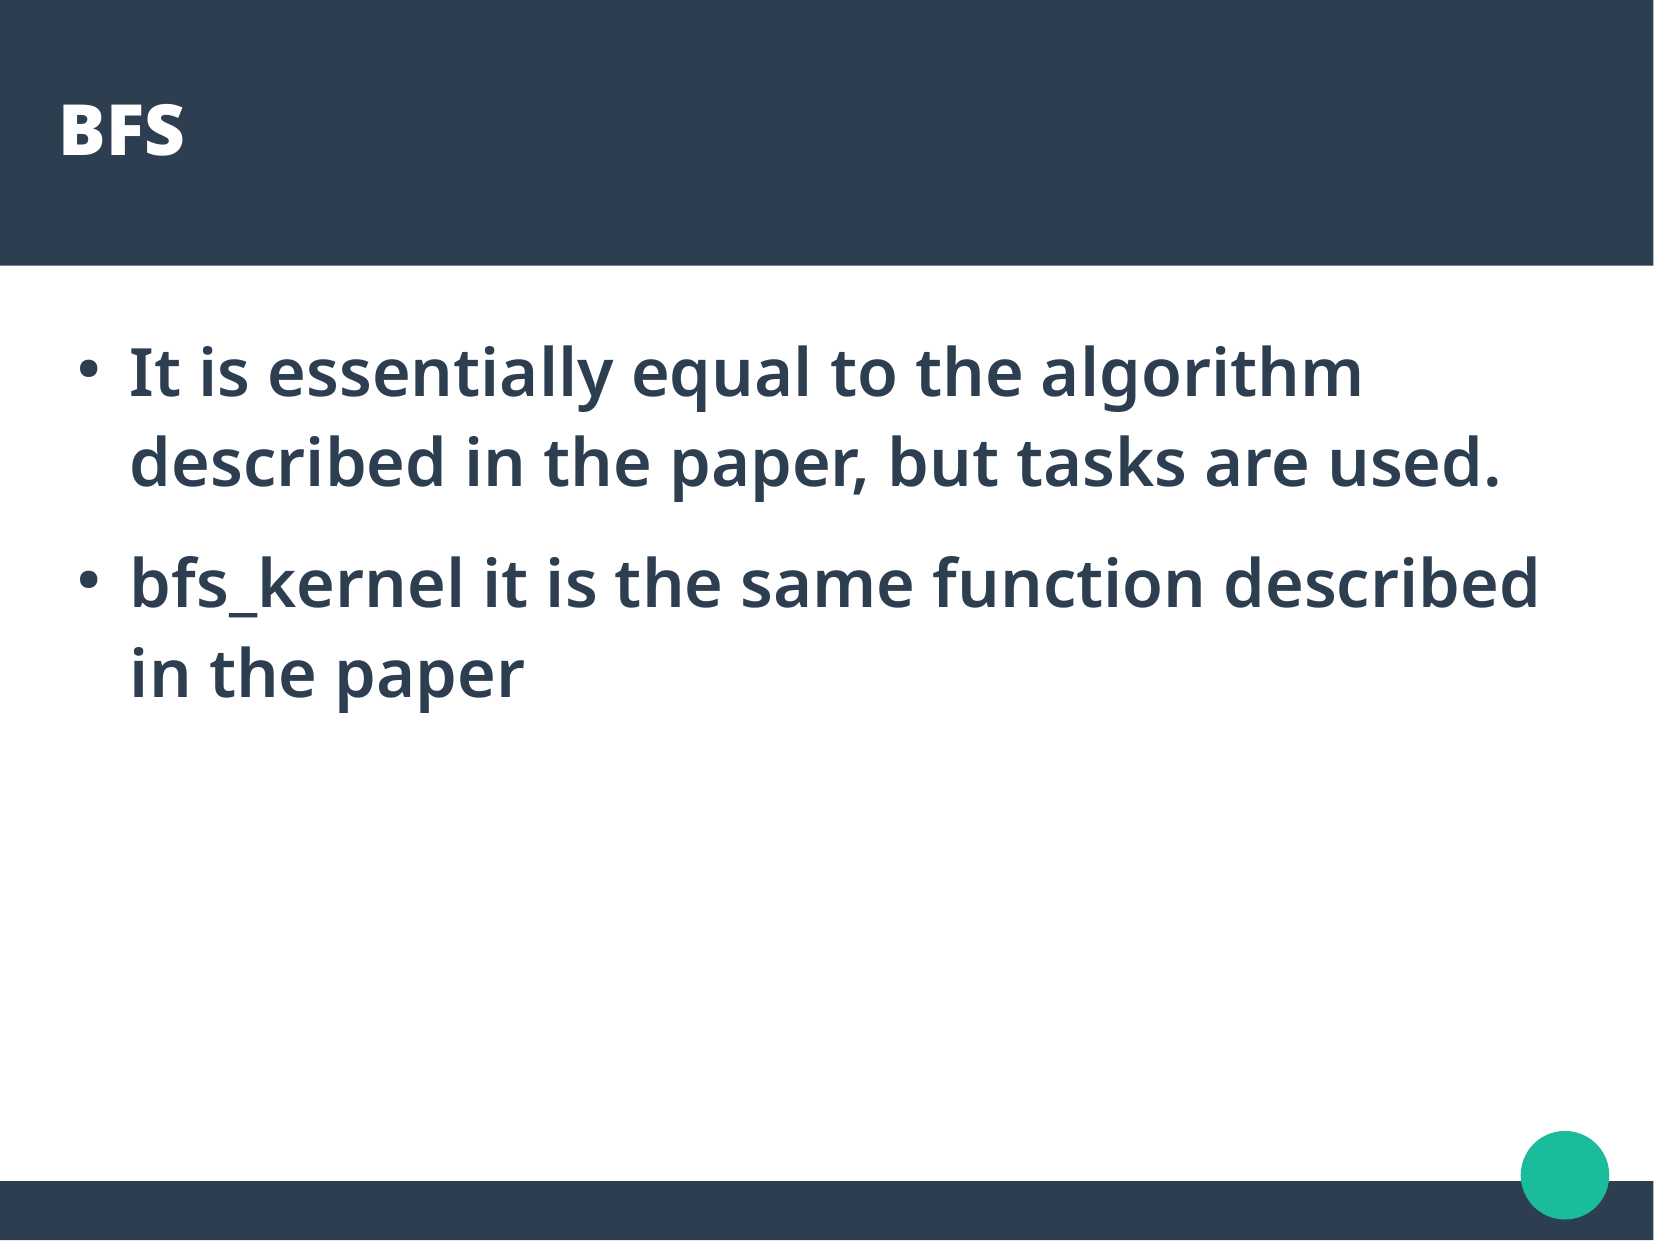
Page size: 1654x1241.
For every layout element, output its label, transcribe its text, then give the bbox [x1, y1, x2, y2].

list It is essentially equal to the algorithm described in the paper, but tasks are used. bfs_kernel it is the same function described in the paper [59, 324, 1595, 1152]
title BFS [59, 49, 1595, 207]
